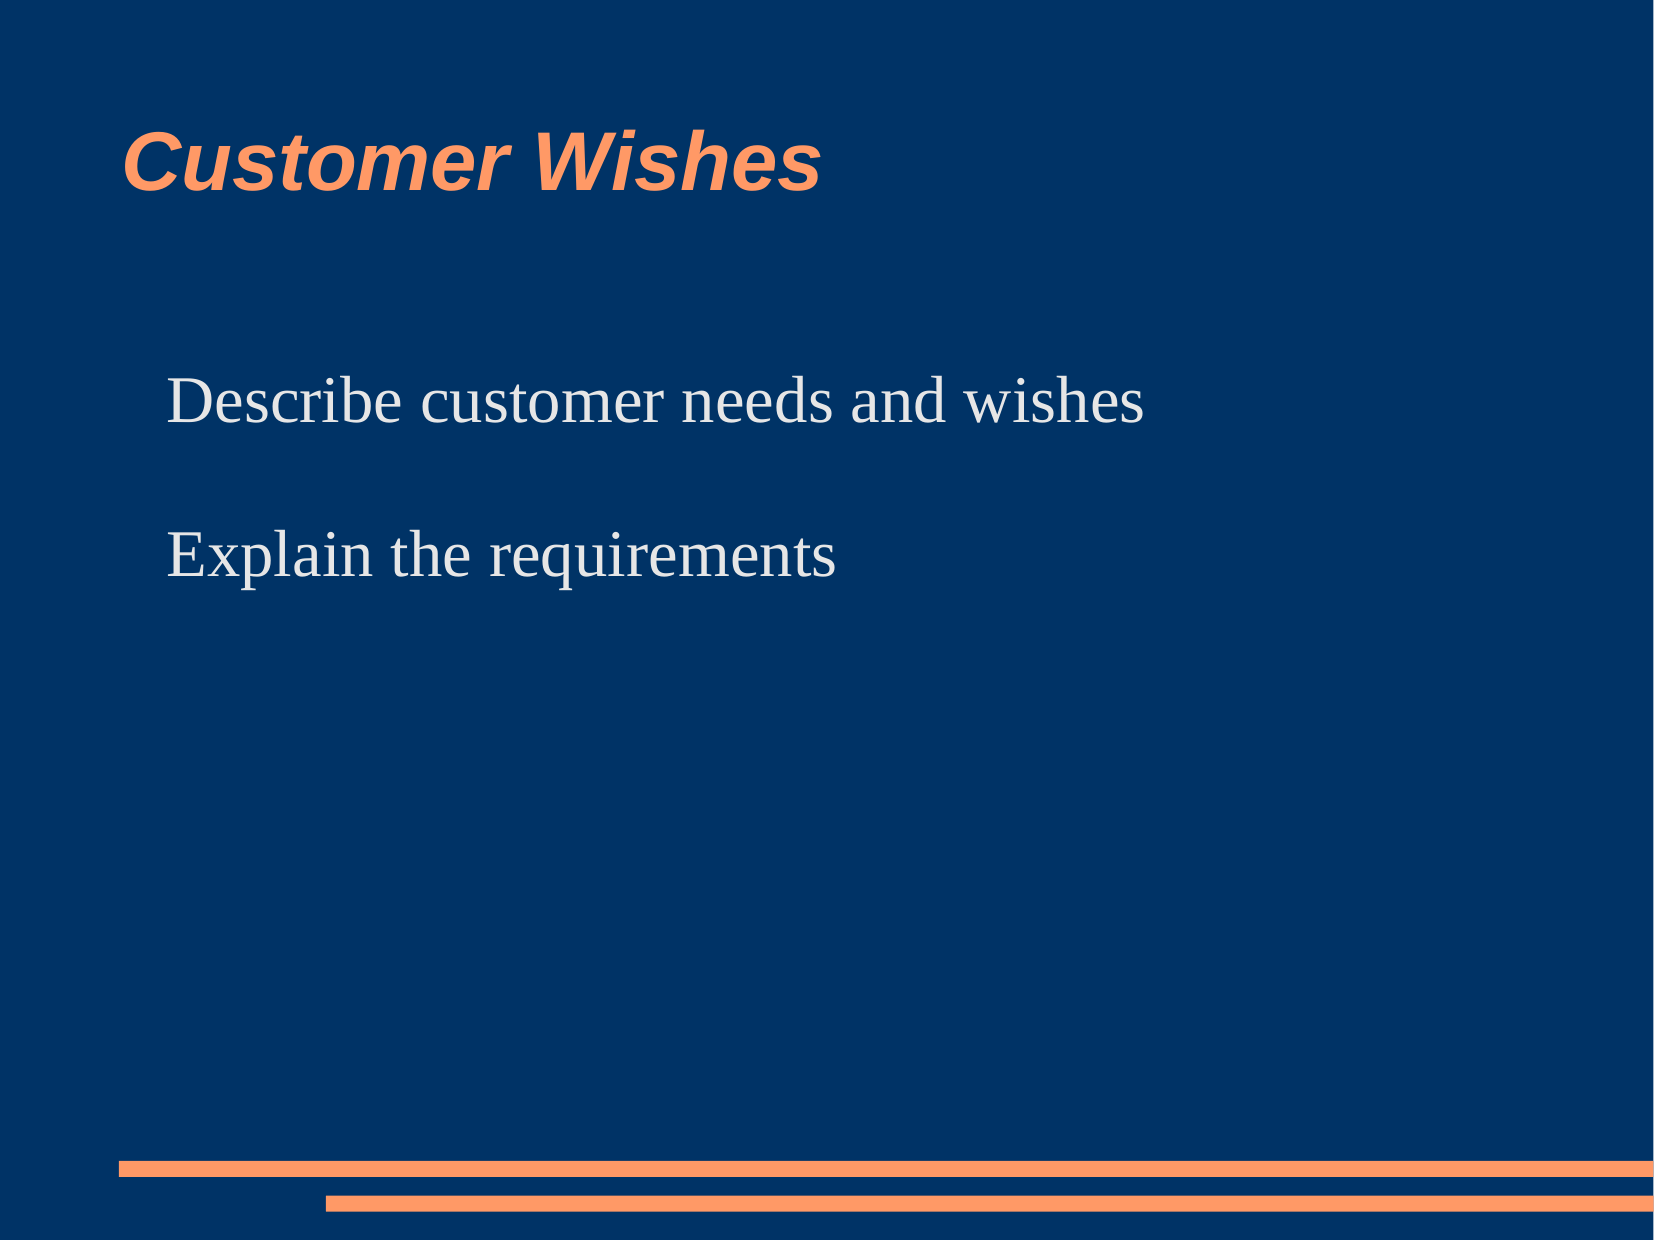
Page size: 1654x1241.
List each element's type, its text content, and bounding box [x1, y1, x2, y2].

list Describe customer needs and wishes Explain the requirements [152, 344, 1534, 1127]
title Customer Wishes [121, 46, 1534, 254]
